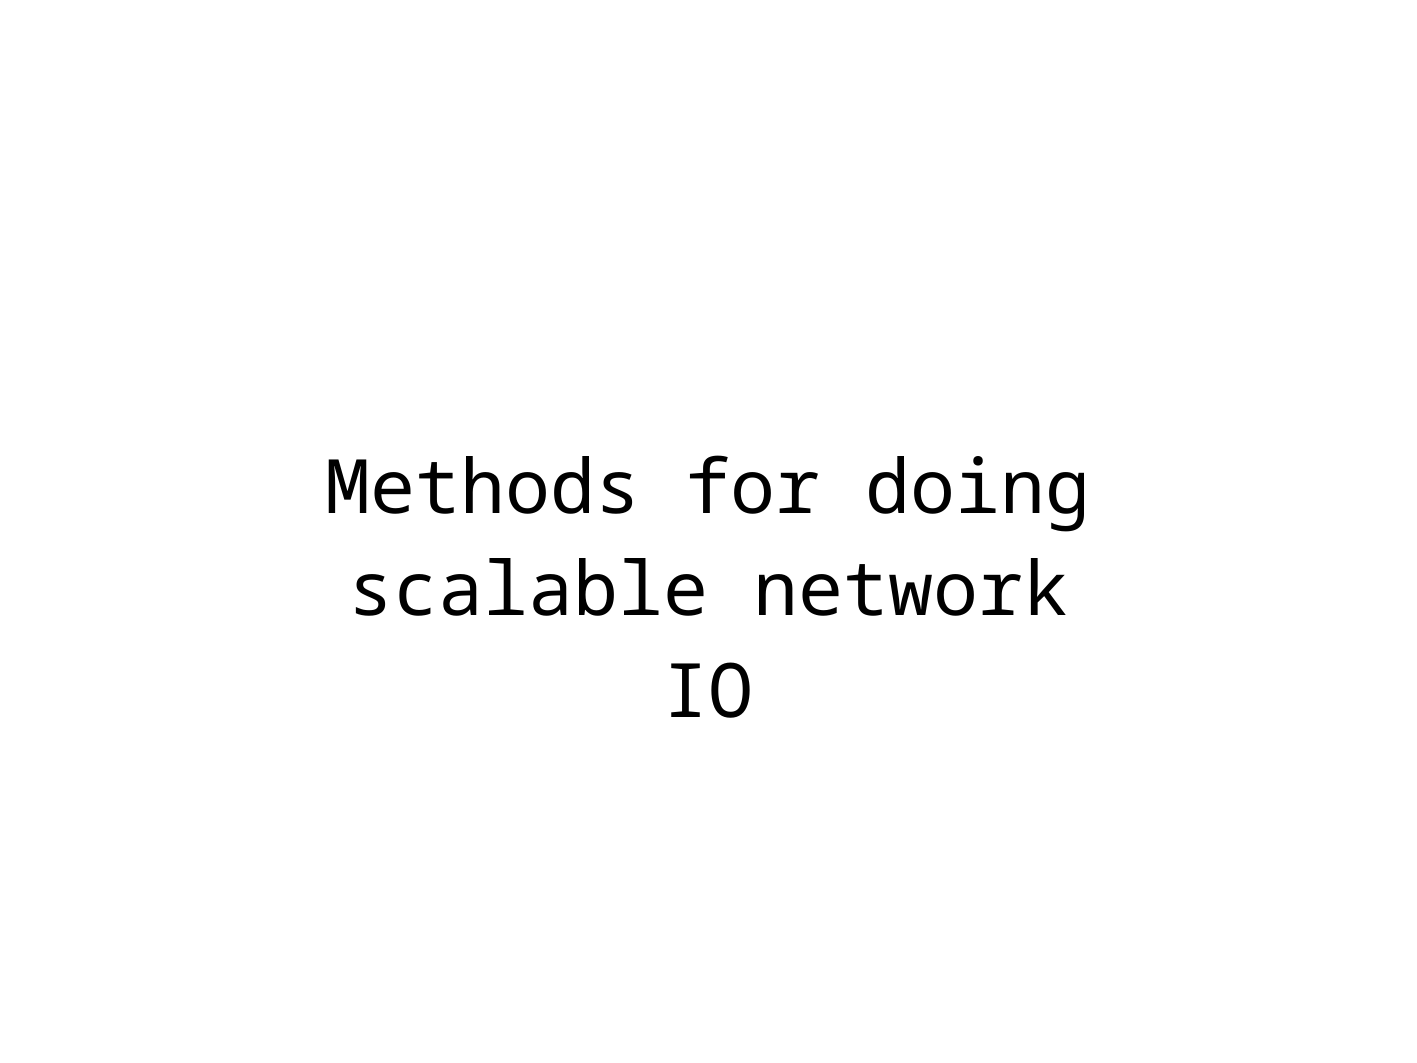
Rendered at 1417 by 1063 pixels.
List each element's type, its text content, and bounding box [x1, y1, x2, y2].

text_box Methods for doing scalable network IO [300, 425, 1117, 616]
